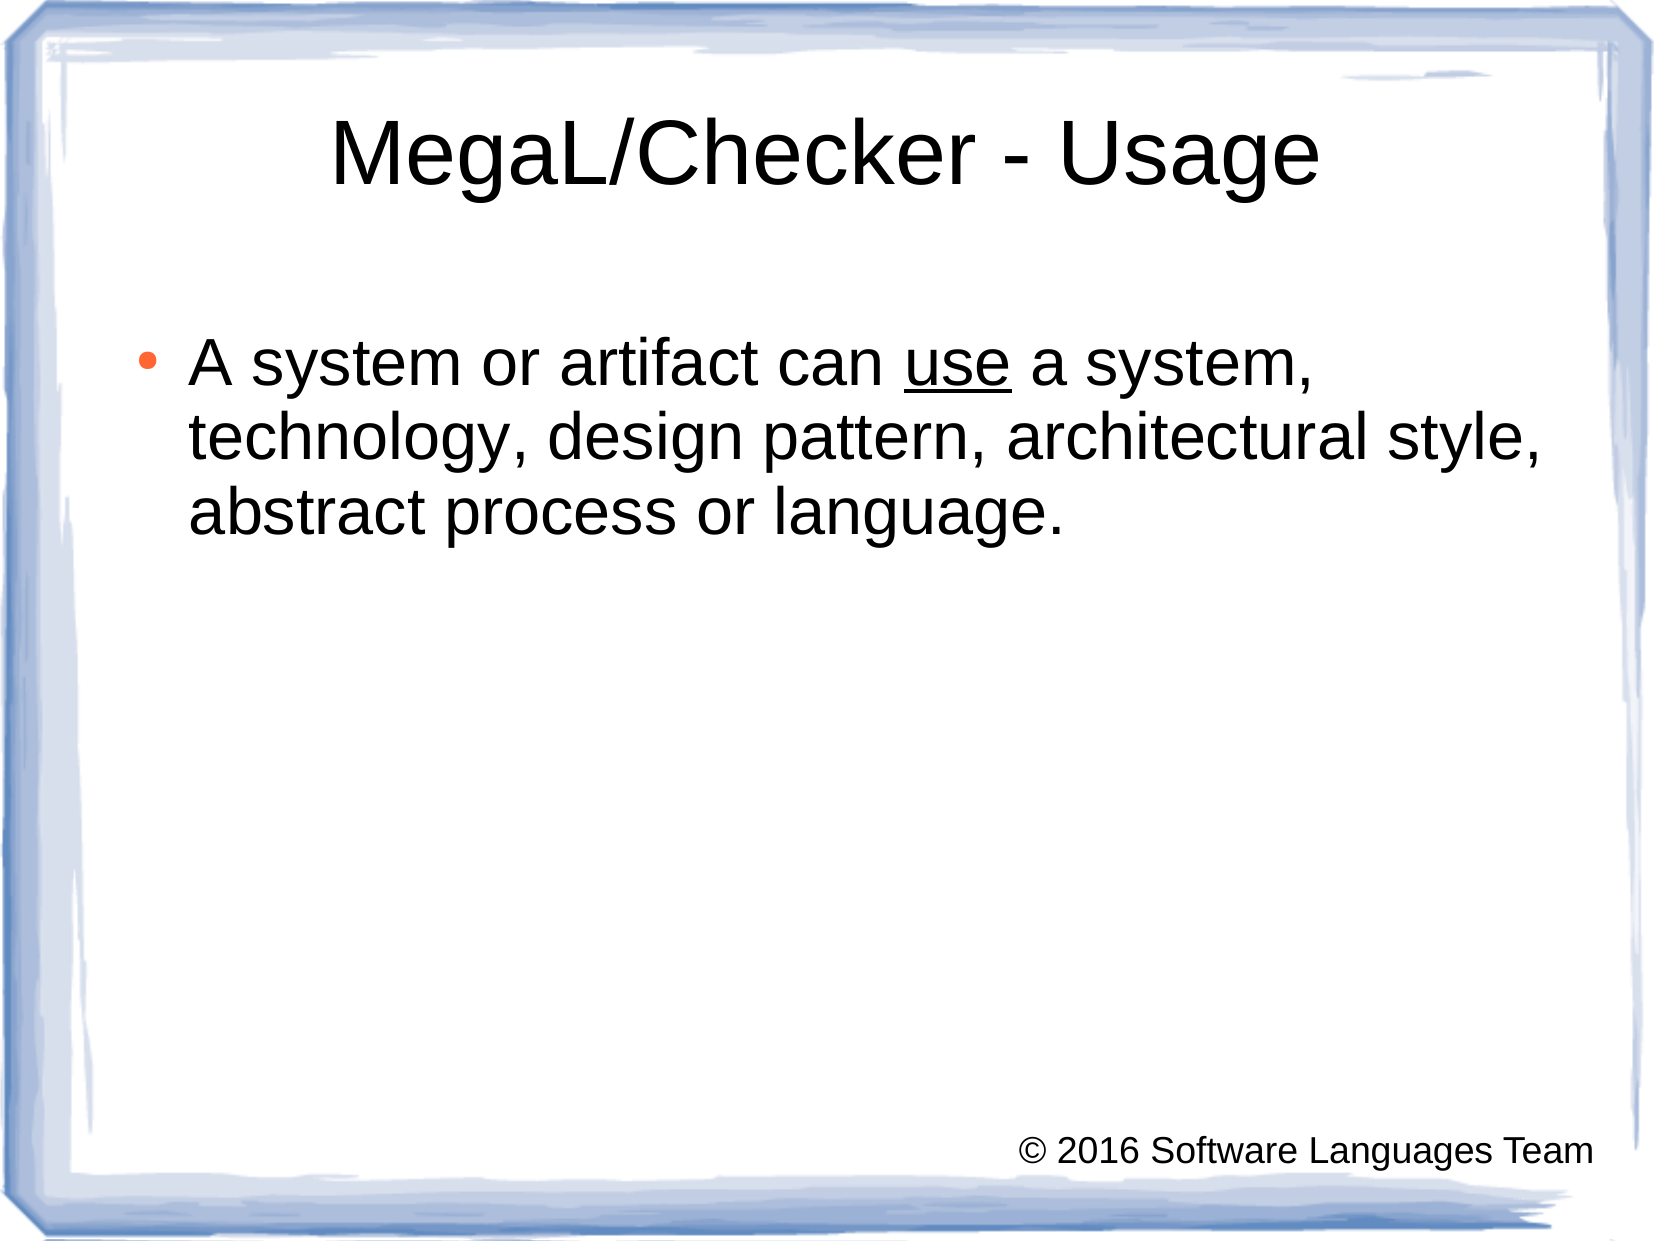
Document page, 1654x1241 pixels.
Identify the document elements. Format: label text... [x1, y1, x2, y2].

title MegaL/Checker - Usage [82, 49, 1571, 257]
text_box © 2016 Software Languages Team [1003, 1122, 1625, 1182]
list A system or artifact can use a system, technology, design pattern, architectural style, abstract process or language. [118, 324, 1571, 1004]
picture [0, 0, 1654, 1241]
